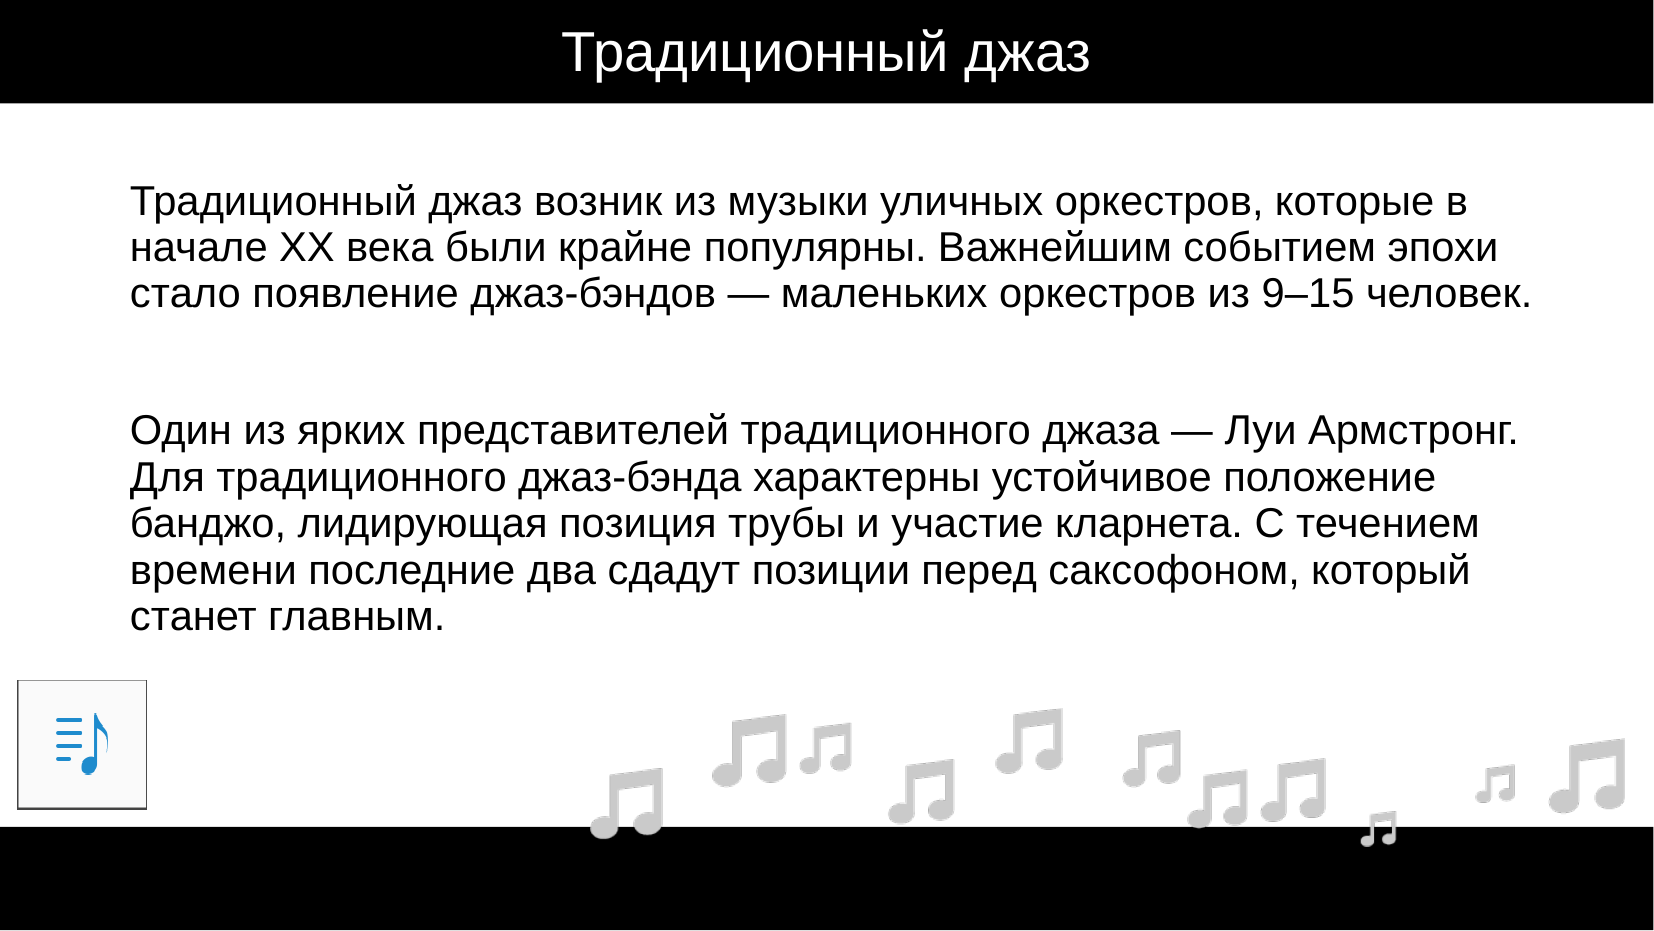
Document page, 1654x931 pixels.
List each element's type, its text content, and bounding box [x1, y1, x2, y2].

text_box [16, 679, 148, 811]
list Традиционный джаз возник из музыки уличных оркестров, которые в начале XX века были крайне популярны. Важнейшим событием эпохи стало появление джаз-бэндов — маленьких оркестров из 9–15 человек. Один из ярких представителей традиционного джаза — Луи Армстронг. Для традиционного джаз-бэнда характерны устойчивое положение банджо, лидирующая позиция трубы и участие кларнета. С течением времени последние два сдадут позиции перед саксофоном, который станет главным. [59, 177, 1595, 768]
title Традиционный джаз [59, 6, 1595, 98]
